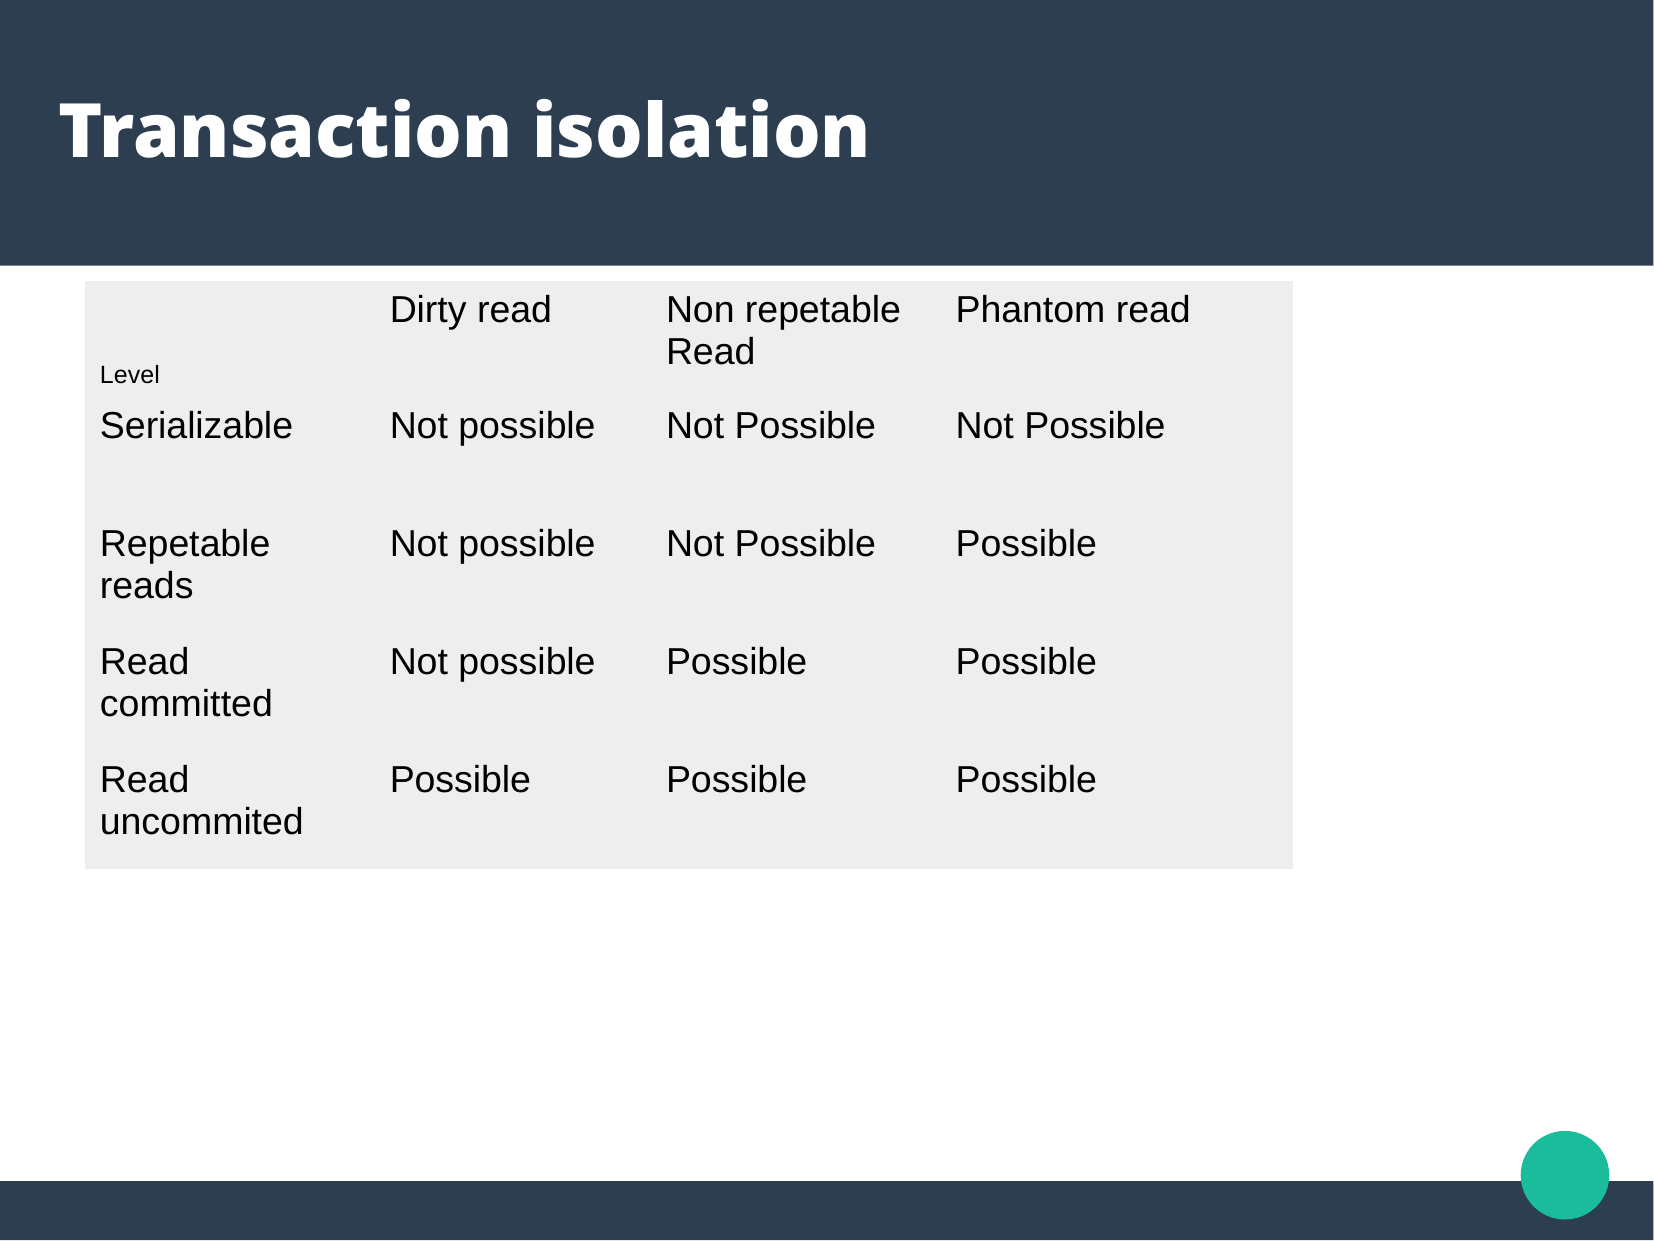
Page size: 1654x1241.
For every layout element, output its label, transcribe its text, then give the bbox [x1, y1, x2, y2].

table_cell Repetable reads [85, 515, 375, 633]
table_cell Serializable [85, 397, 375, 515]
table_cell Possible [651, 751, 941, 869]
table_cell Not possible [375, 515, 651, 633]
table_header Level [85, 281, 375, 397]
table_cell Possible [941, 633, 1293, 751]
table_cell Possible [651, 633, 941, 751]
table_cell Possible [375, 751, 651, 869]
table_cell Possible [941, 751, 1293, 869]
table_cell Not possible [375, 397, 651, 515]
table_header Phantom read [941, 281, 1293, 397]
table_cell Not Possible [941, 397, 1293, 515]
table_cell Not Possible [651, 397, 941, 515]
table_cell Not Possible [651, 515, 941, 633]
table_cell Read committed [85, 633, 375, 751]
table_header Dirty read [375, 281, 651, 397]
table_header Non repetable Read [651, 281, 941, 397]
table_cell Possible [941, 515, 1293, 633]
table_cell Not possible [375, 633, 651, 751]
title Transaction isolation [59, 49, 1595, 207]
table_cell Read uncommited [85, 751, 375, 869]
